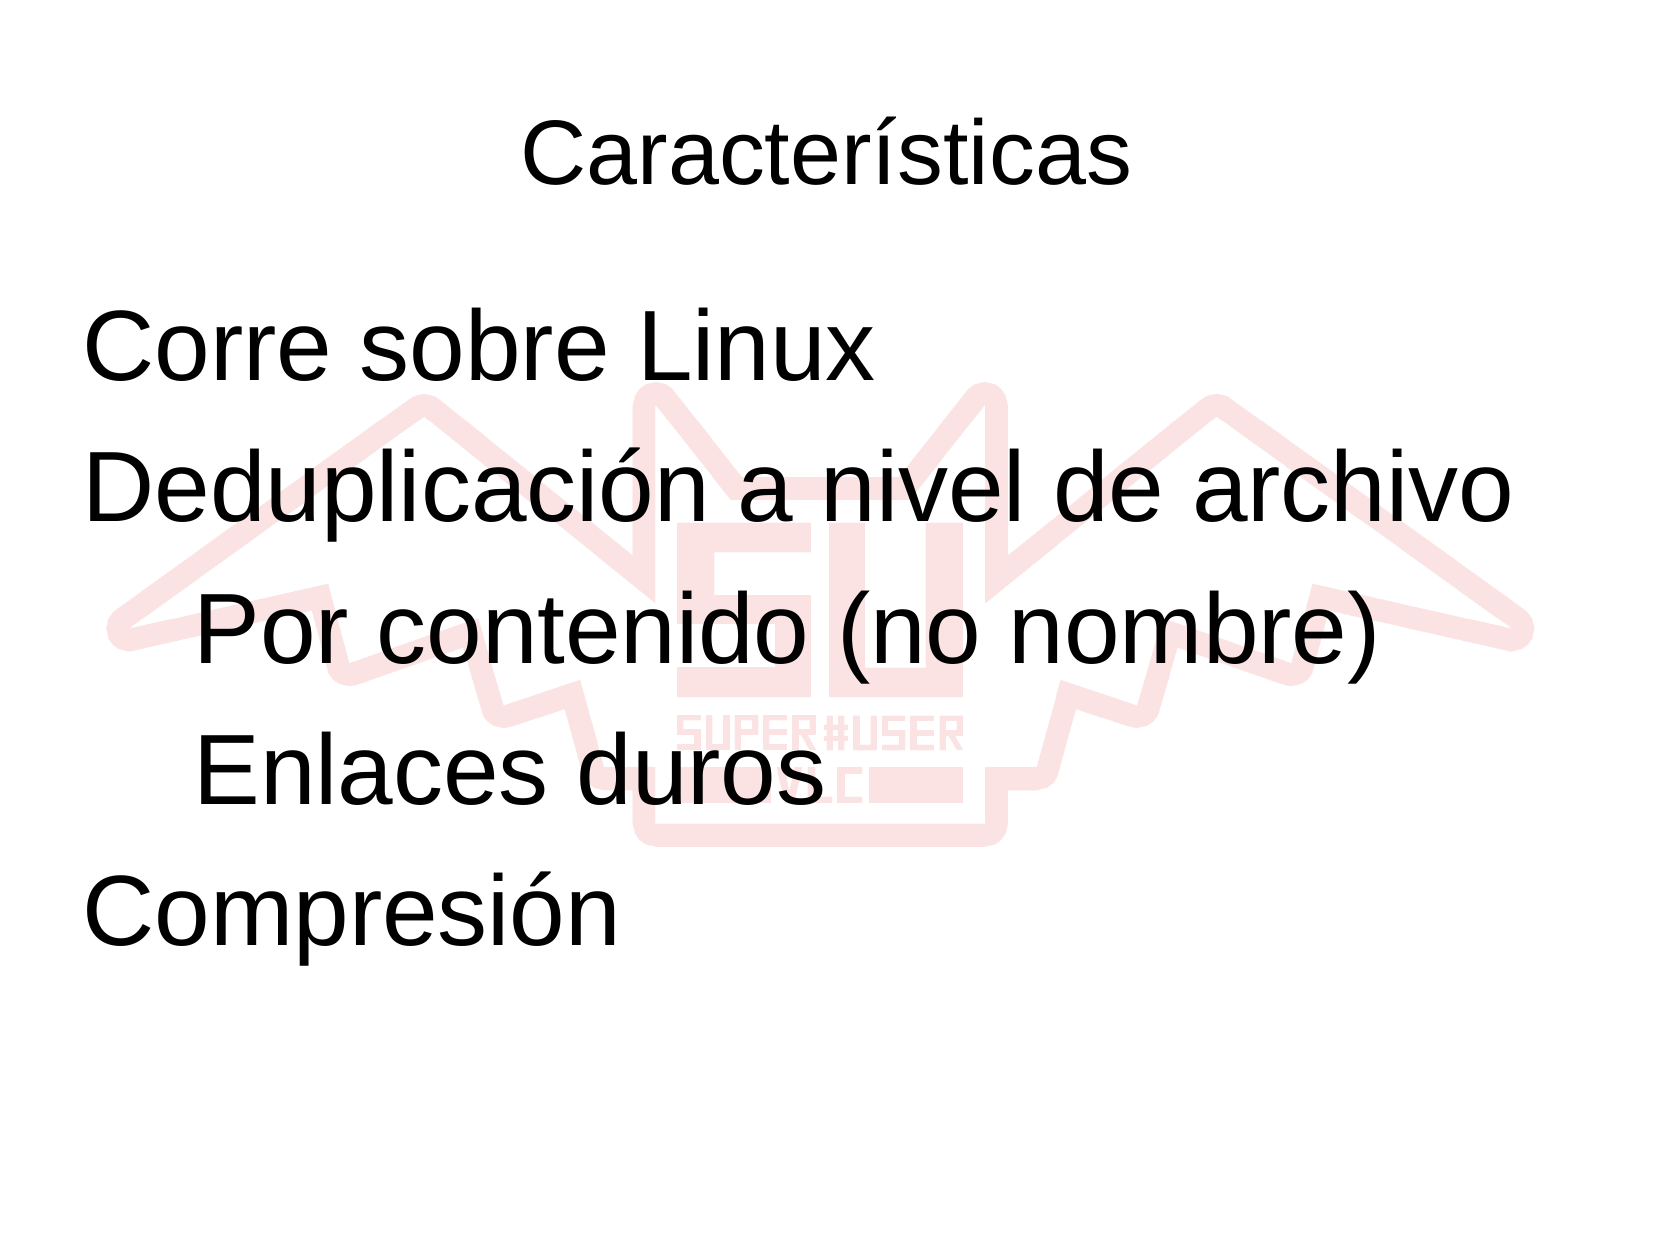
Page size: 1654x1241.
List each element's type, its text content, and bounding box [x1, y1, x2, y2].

list Corre sobre Linux Deduplicación a nivel de archivo Por contenido (no nombre) Enlaces duros Compresión [82, 290, 1571, 1010]
title Características [82, 49, 1571, 257]
